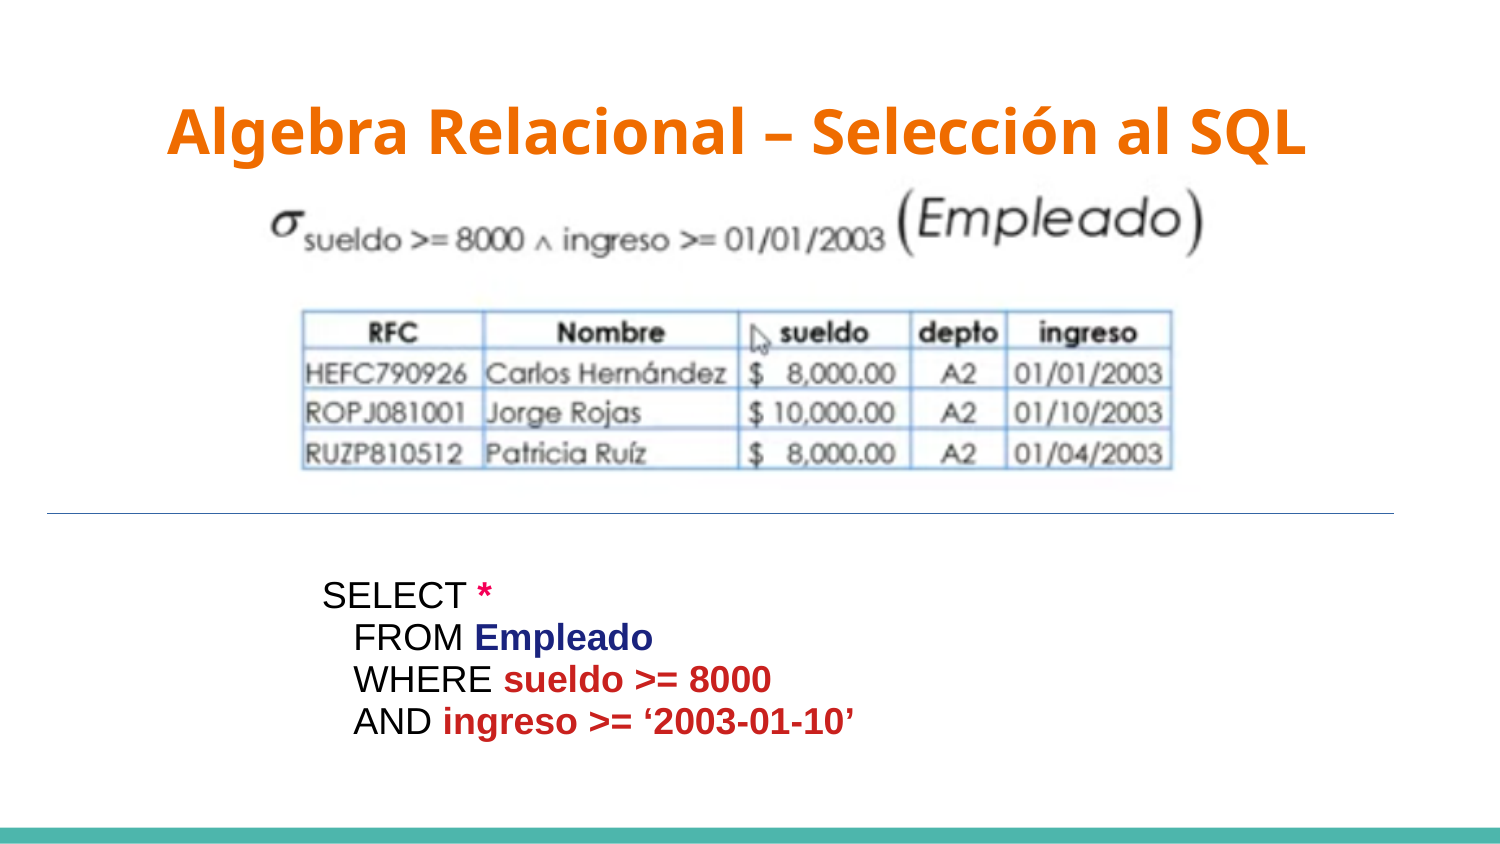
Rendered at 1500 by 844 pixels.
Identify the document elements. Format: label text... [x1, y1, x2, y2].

title Algebra Relacional – Selección al SQL [51, 72, 1449, 189]
text_box SELECT * FROM Empleado WHERE sueldo >= 8000 AND ingreso >= ‘2003-01-10’ [307, 566, 1087, 750]
picture [236, 174, 1217, 511]
